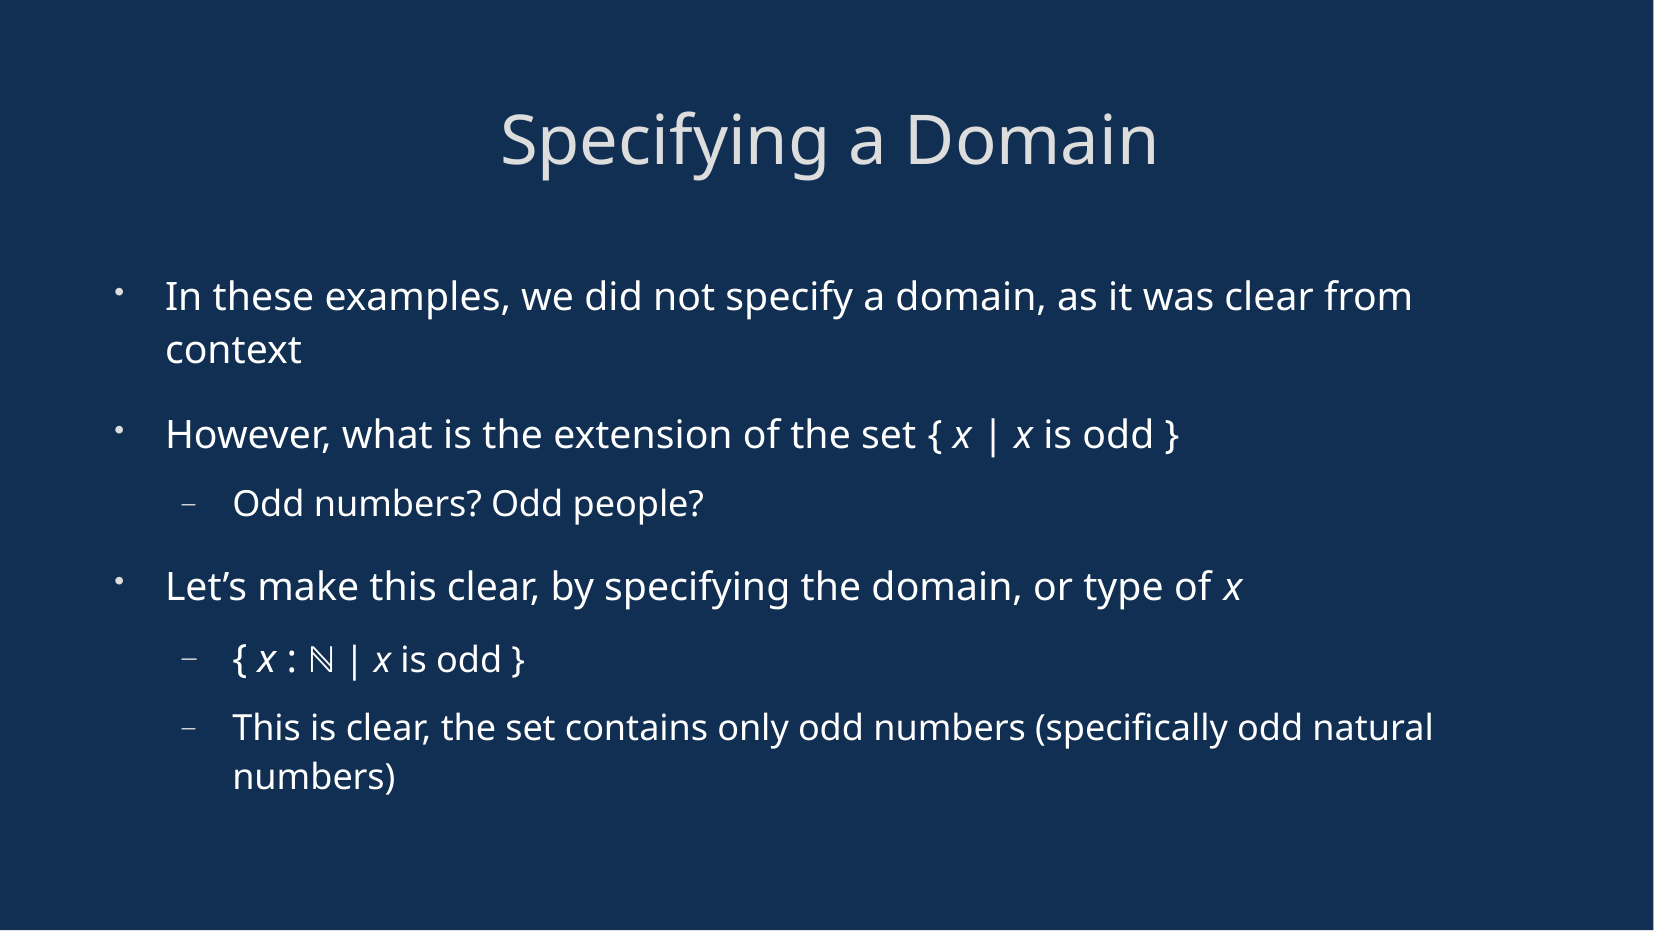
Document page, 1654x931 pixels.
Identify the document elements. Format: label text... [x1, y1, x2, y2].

title Specifying a Domain [97, 56, 1563, 220]
list In these examples, we did not specify a domain, as it was clear from context However, what is the extension of the set { x | x is odd } Odd numbers? Odd people? Let’s make this clear, by specifying the domain, or type of x { x : ℕ | x is odd } This is clear, the set contains only odd numbers (specifically odd natural numbers) [97, 268, 1563, 806]
